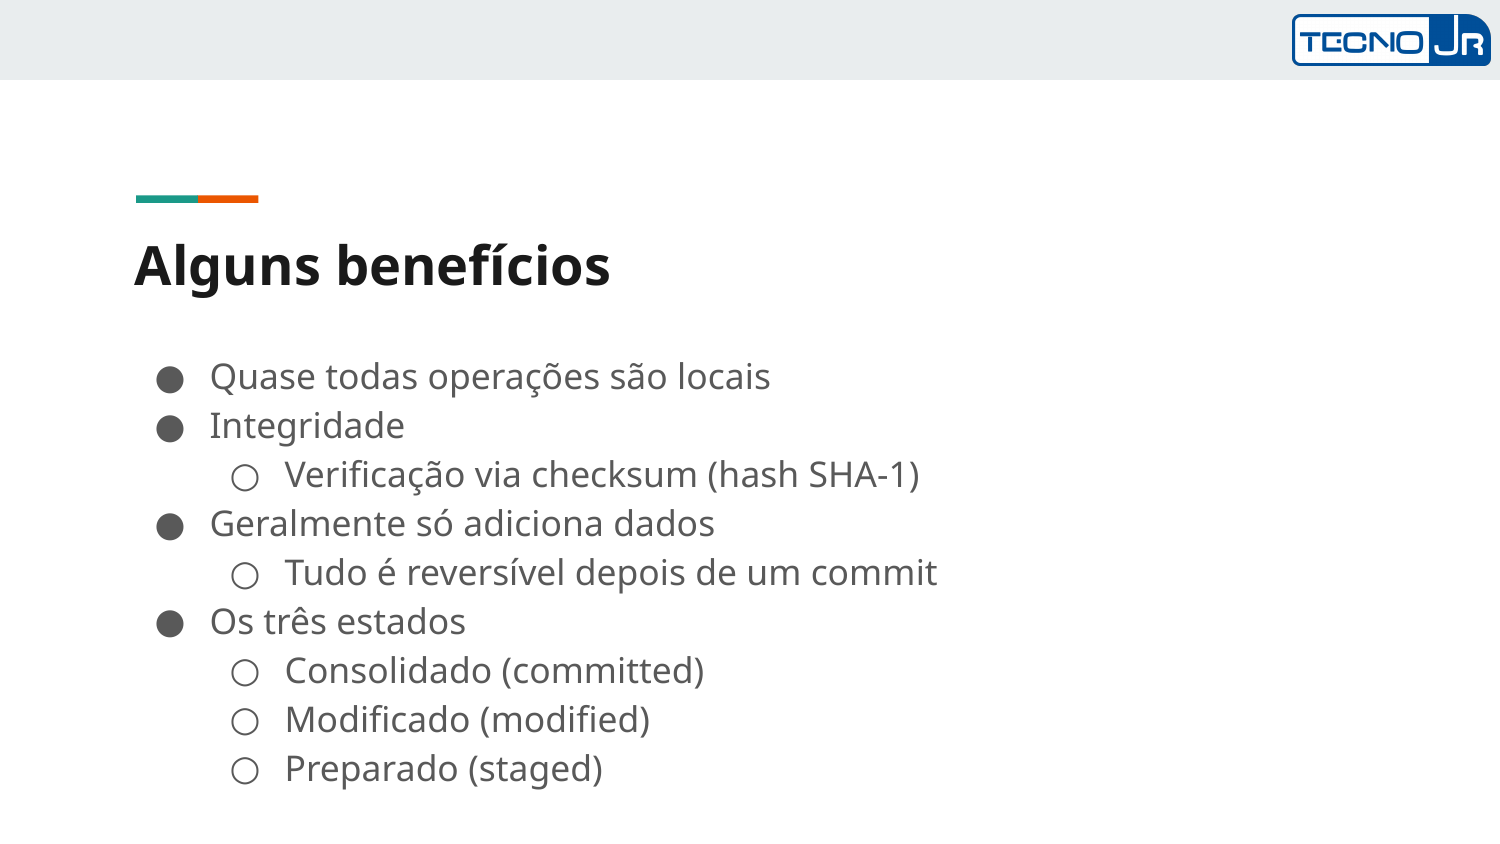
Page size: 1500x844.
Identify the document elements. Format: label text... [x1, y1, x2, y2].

title Alguns benefícios [119, 216, 1381, 305]
list Quase todas operações são locais Integridade Verificação via checksum (hash SHA-1) Geralmente só adiciona dados Tudo é reversível depois de um commit Os três estados Consolidado (committed) Modificado (modified) Preparado (staged) [119, 341, 1381, 796]
picture [1292, 14, 1491, 66]
